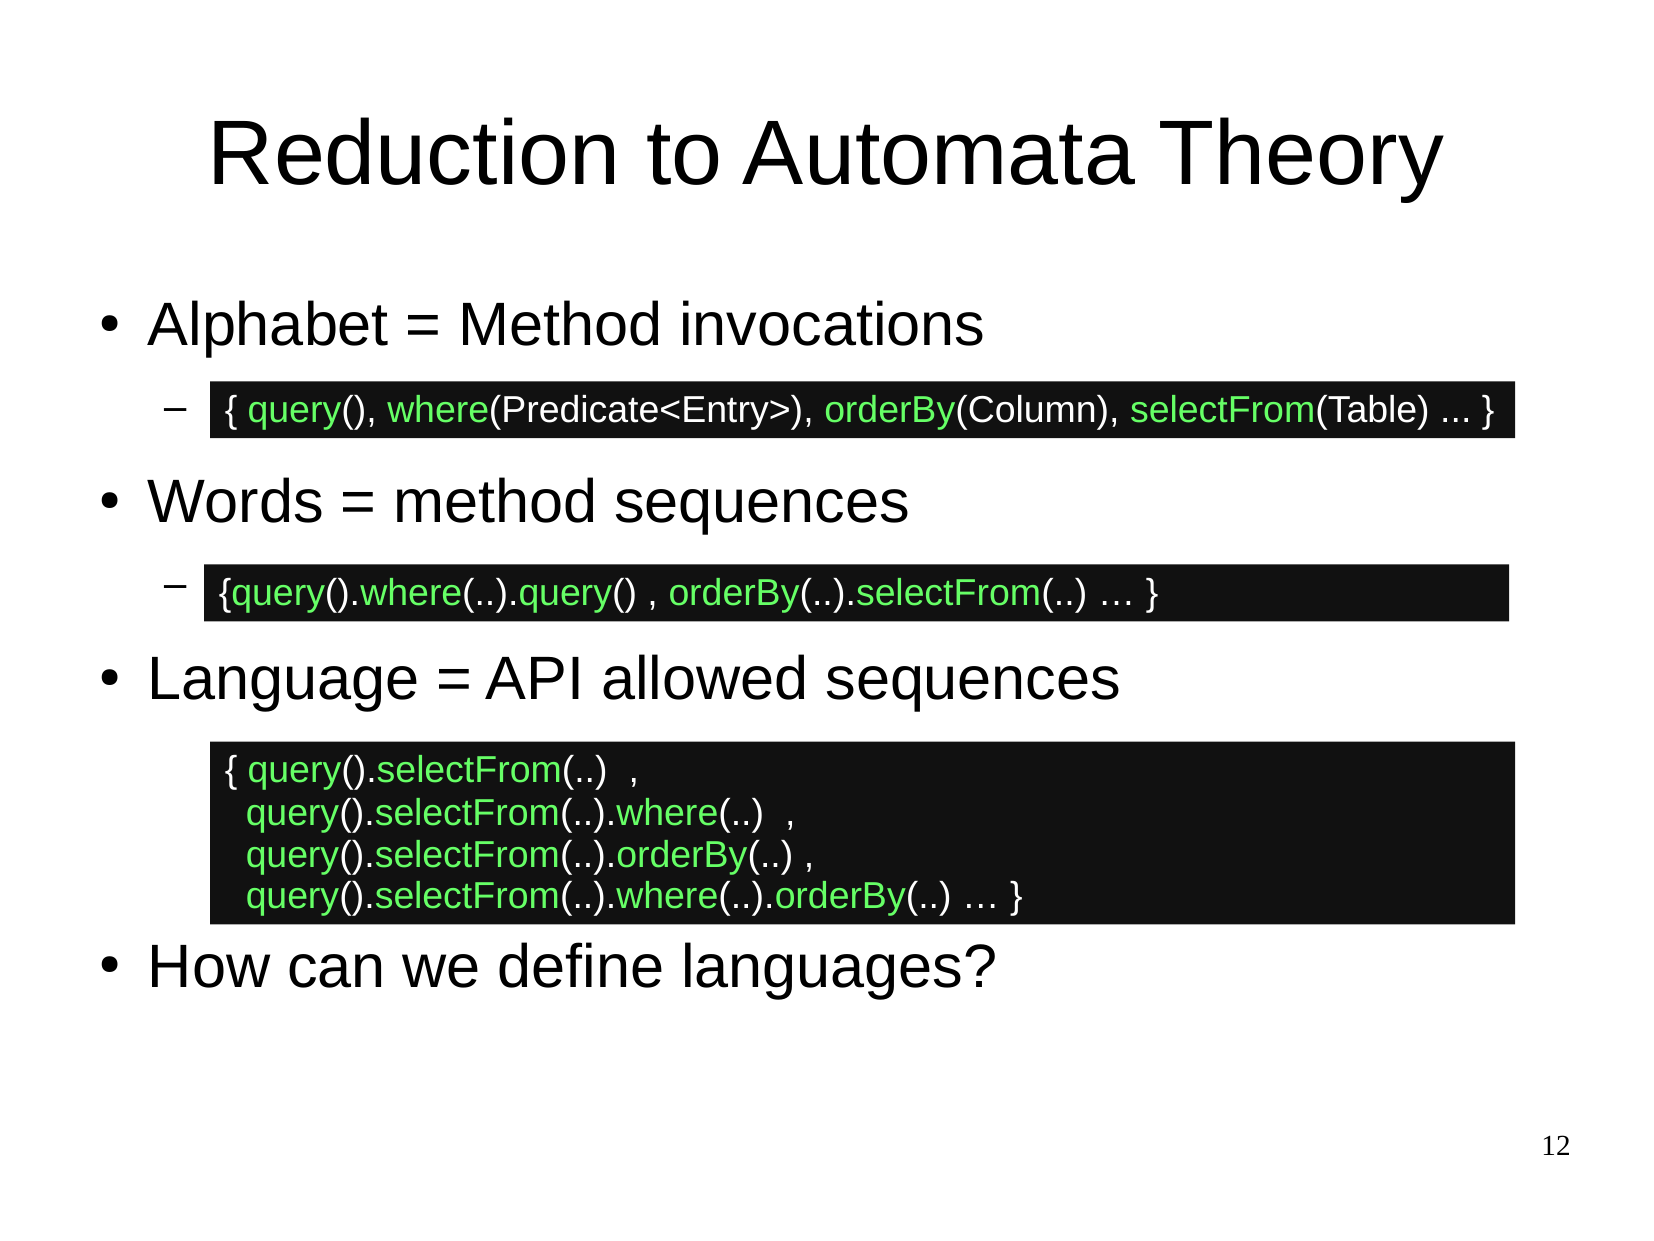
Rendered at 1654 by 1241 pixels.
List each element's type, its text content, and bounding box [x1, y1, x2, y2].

text_box {query().where(..).query() , orderBy(..).selectFrom(..) … } [204, 564, 1510, 622]
title Reduction to Automata Theory [82, 49, 1571, 257]
text_box { query().selectFrom(..) , query().selectFrom(..).where(..) , query().selectFrom(..).orderBy(..) , query().selectFrom(..).where(..).orderBy(..) … } [210, 741, 1516, 925]
text_box { query(), where(Predicate<Entry>), orderBy(Column), selectFrom(Table) ... } [210, 381, 1516, 439]
list Alphabet = Method invocations Words = method sequences Language = API allowed sequences How can we define languages? [82, 290, 1571, 1010]
